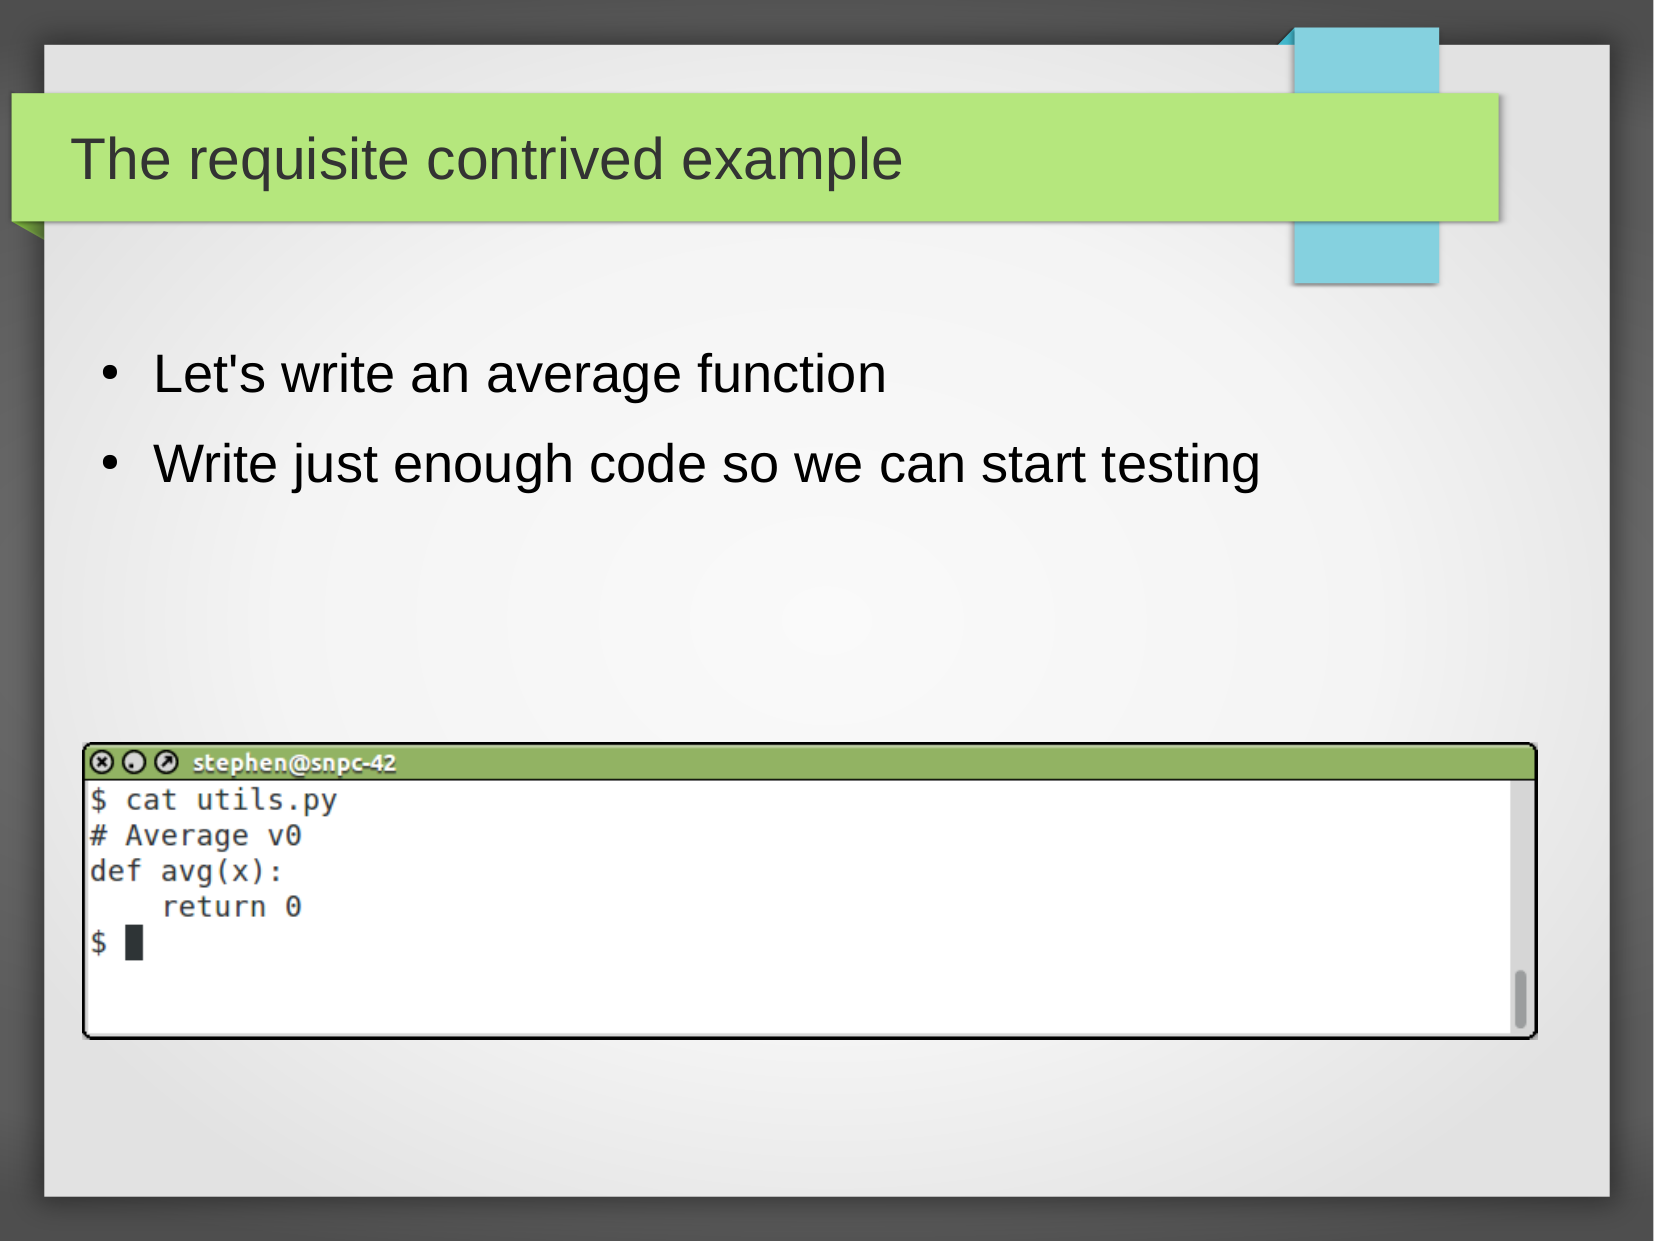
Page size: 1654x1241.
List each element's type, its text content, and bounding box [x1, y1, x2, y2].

title The requisite contrived example [70, 106, 1229, 213]
picture [0, 0, 1654, 1241]
list Let's write an average function Write just enough code so we can start testing [82, 343, 1538, 687]
